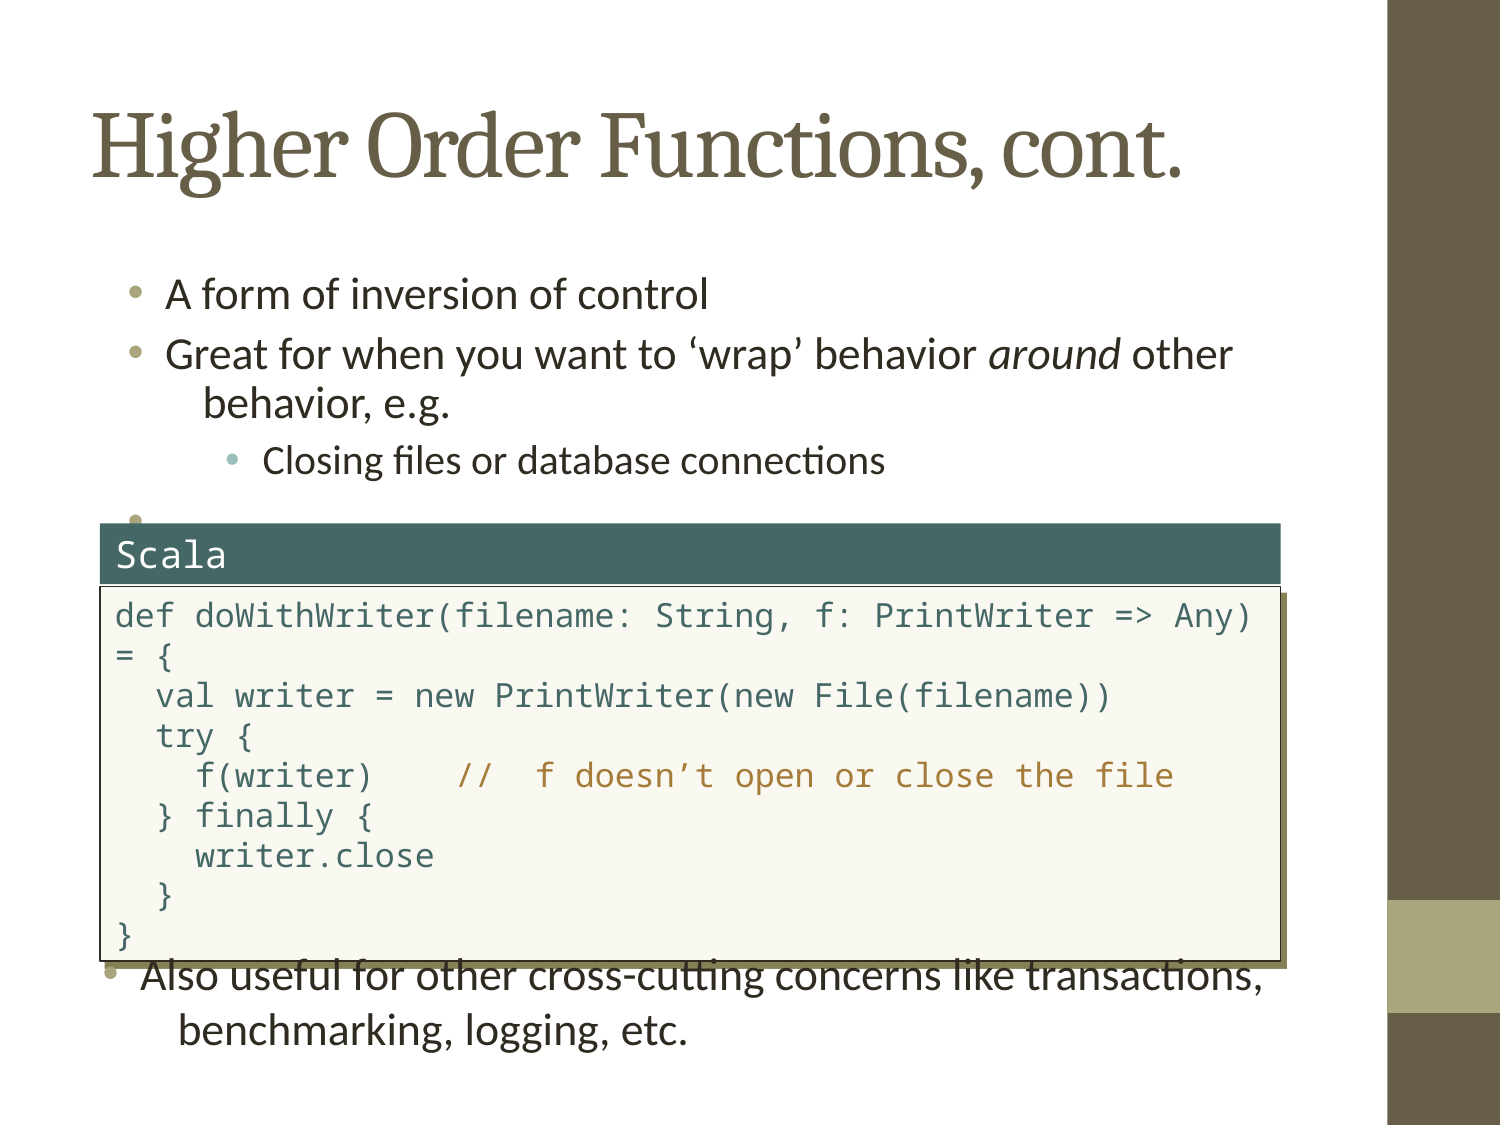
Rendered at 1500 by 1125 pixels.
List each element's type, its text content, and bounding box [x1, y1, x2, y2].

text_box Also useful for other cross-cutting concerns like transactions, benchmarking, logging, etc. [50, 937, 1301, 1079]
list A form of inversion of control Great for when you want to ‘wrap’ behavior around other behavior, e.g. Closing files or database connections [75, 262, 1326, 513]
text_box Scala [99, 523, 1281, 585]
text_box def doWithWriter(filename: String, f: PrintWriter => Any) = { val writer = new PrintWriter(new File(filename)) try { f(writer) // f doesn’t open or close the file } finally { writer.close } } [99, 586, 1281, 925]
title Higher Order Functions, cont. [75, 45, 1326, 233]
